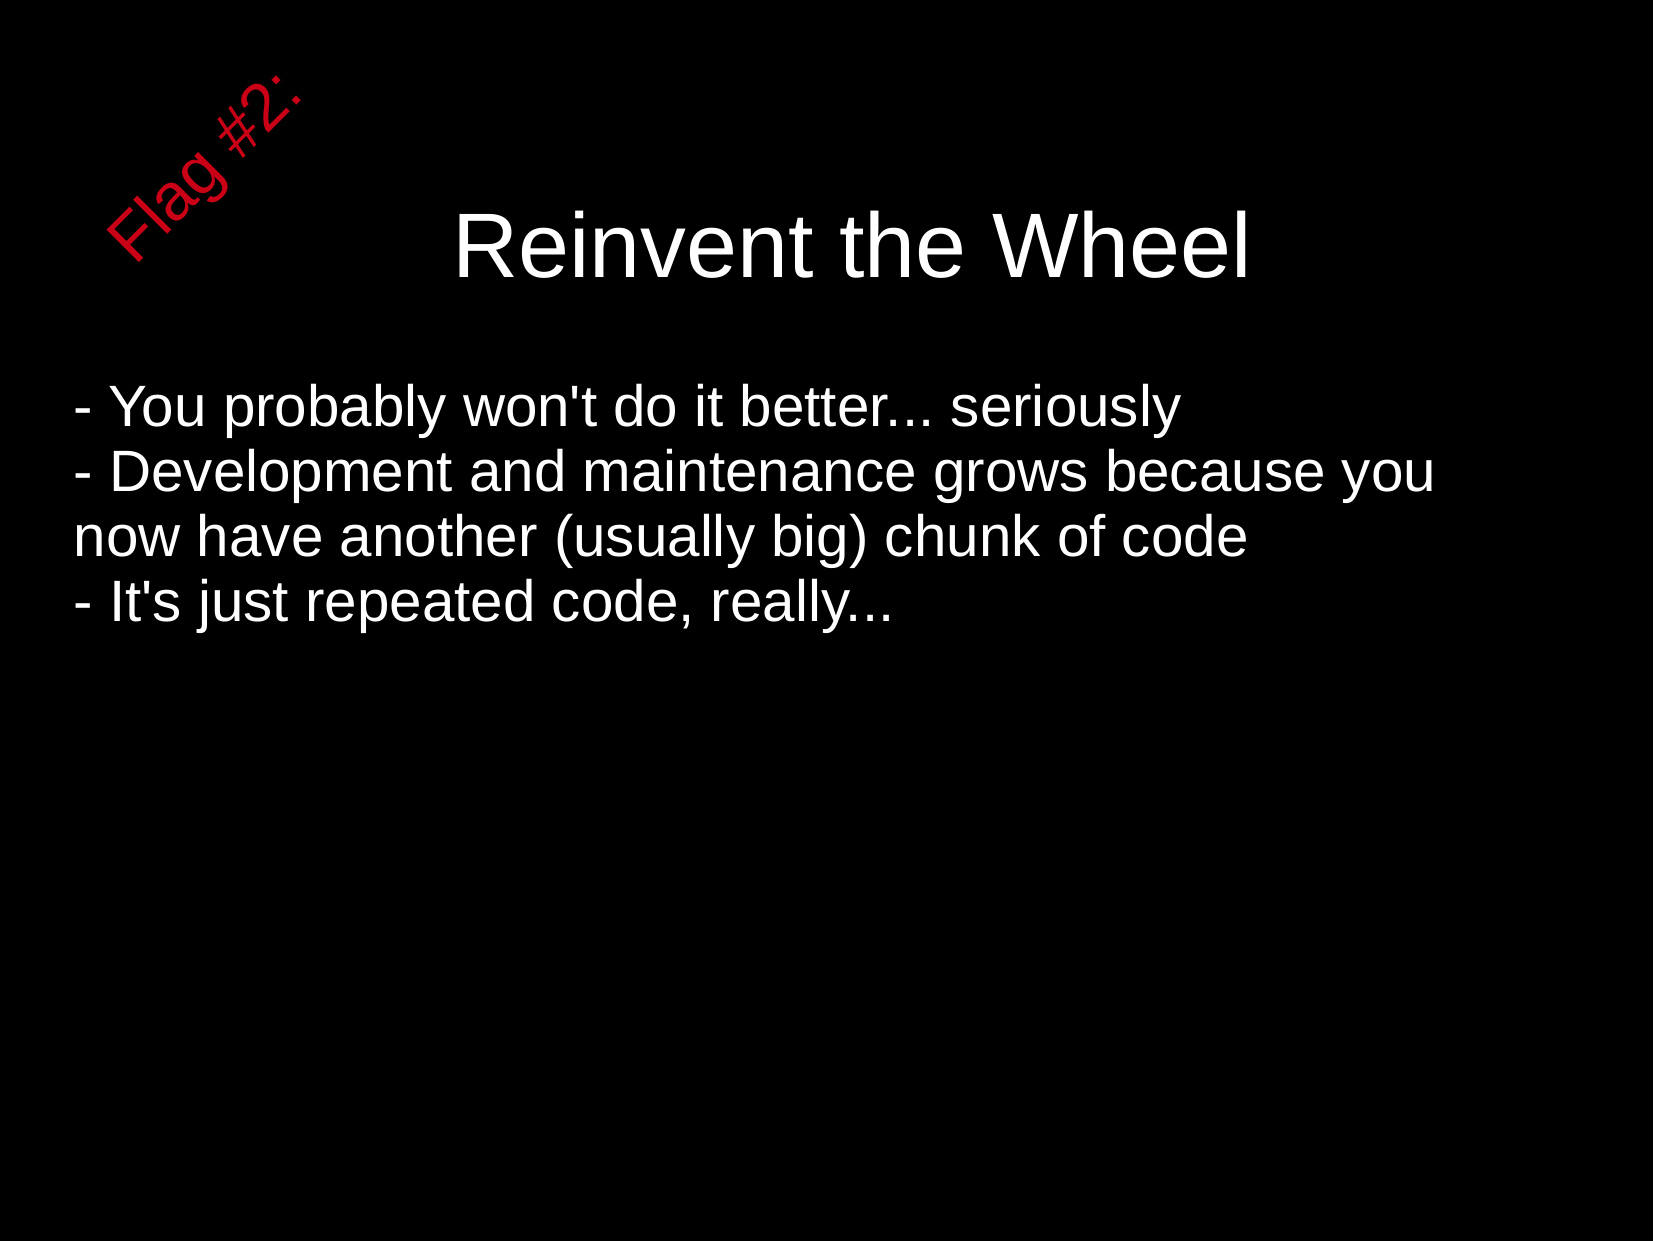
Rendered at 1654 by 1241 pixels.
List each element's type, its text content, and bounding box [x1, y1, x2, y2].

text_box - You probably won't do it better... seriously - Development and maintenance grows because you now have another (usually big) chunk of code - It's just repeated code, really... [58, 366, 1538, 1117]
text_box Reinvent the Wheel [437, 187, 1264, 317]
text_box Flag #2: [77, 37, 338, 298]
